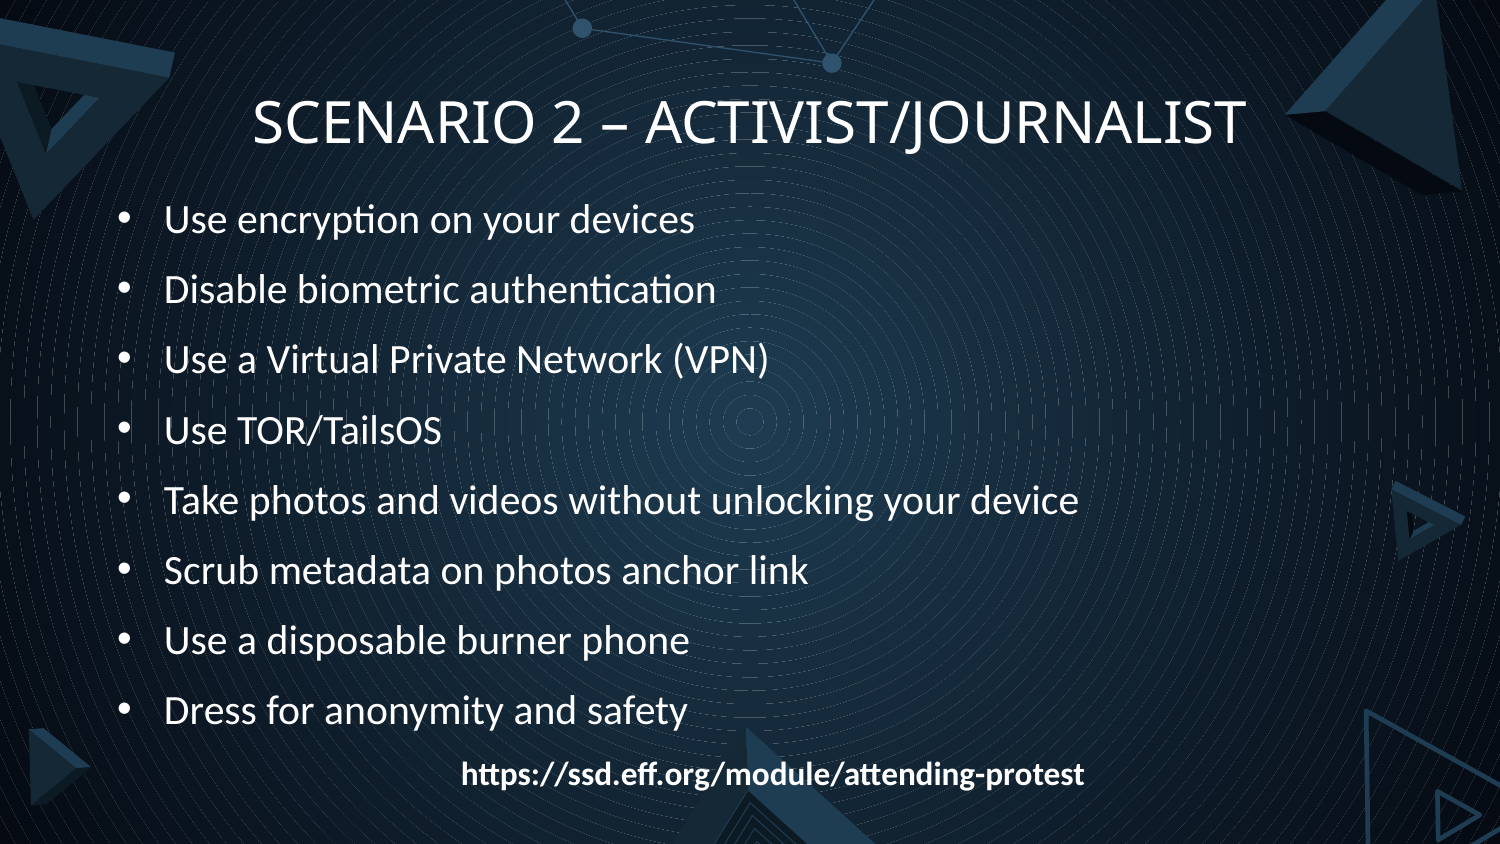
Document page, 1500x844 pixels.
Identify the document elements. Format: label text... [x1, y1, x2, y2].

list Use encryption on your devices Disable biometric authentication Use a Virtual Private Network (VPN) Use TOR/TailsOS Take photos and videos without unlocking your device Scrub metadata on photos anchor link Use a disposable burner phone Dress for anonymity and safety https://ssd.eff.org/module/attending-protest [116, 173, 1383, 796]
title SCENARIO 2 – ACTIVIST/JOURNALIST [116, 96, 1383, 145]
